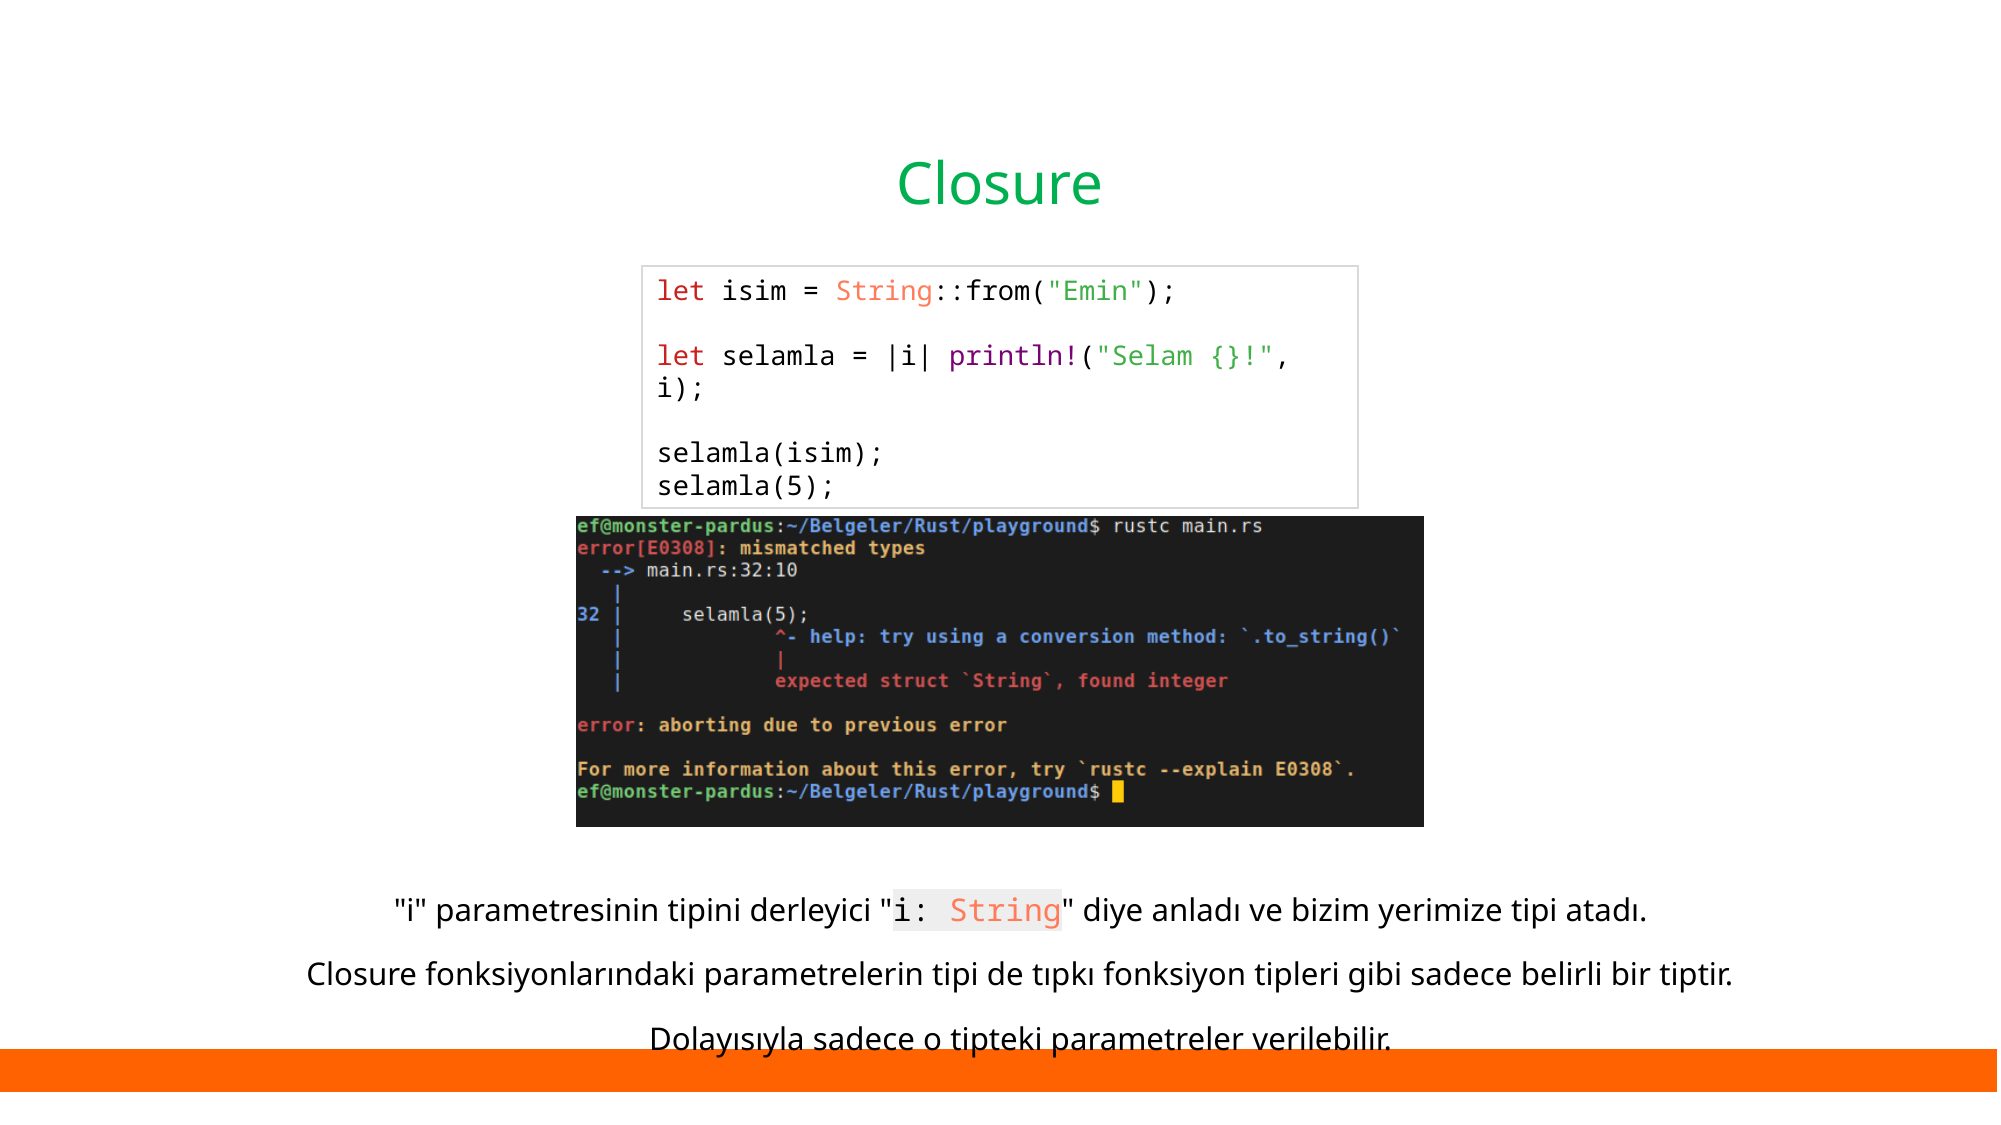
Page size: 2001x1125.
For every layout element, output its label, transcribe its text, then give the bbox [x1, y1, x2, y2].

text_box [0, 1049, 1997, 1092]
text_box "i" parametresinin tipini derleyici "i: String" diye anladı ve bizim yerimize tipi atadı. Closure fonksiyonlarındaki parametrelerin tipi de tıpkı fonksiyon tipleri gibi sadece belirli bir tiptir. Dolayısıyla sadece o tipteki parametreler verilebilir. [291, 859, 1709, 1033]
list Closure [420, 146, 1580, 237]
text_box let isim = String::from("Emin"); let selamla = |i| println!("Selam {}!", i); selamla(isim); selamla(5); [641, 265, 1359, 476]
picture [576, 516, 1424, 827]
